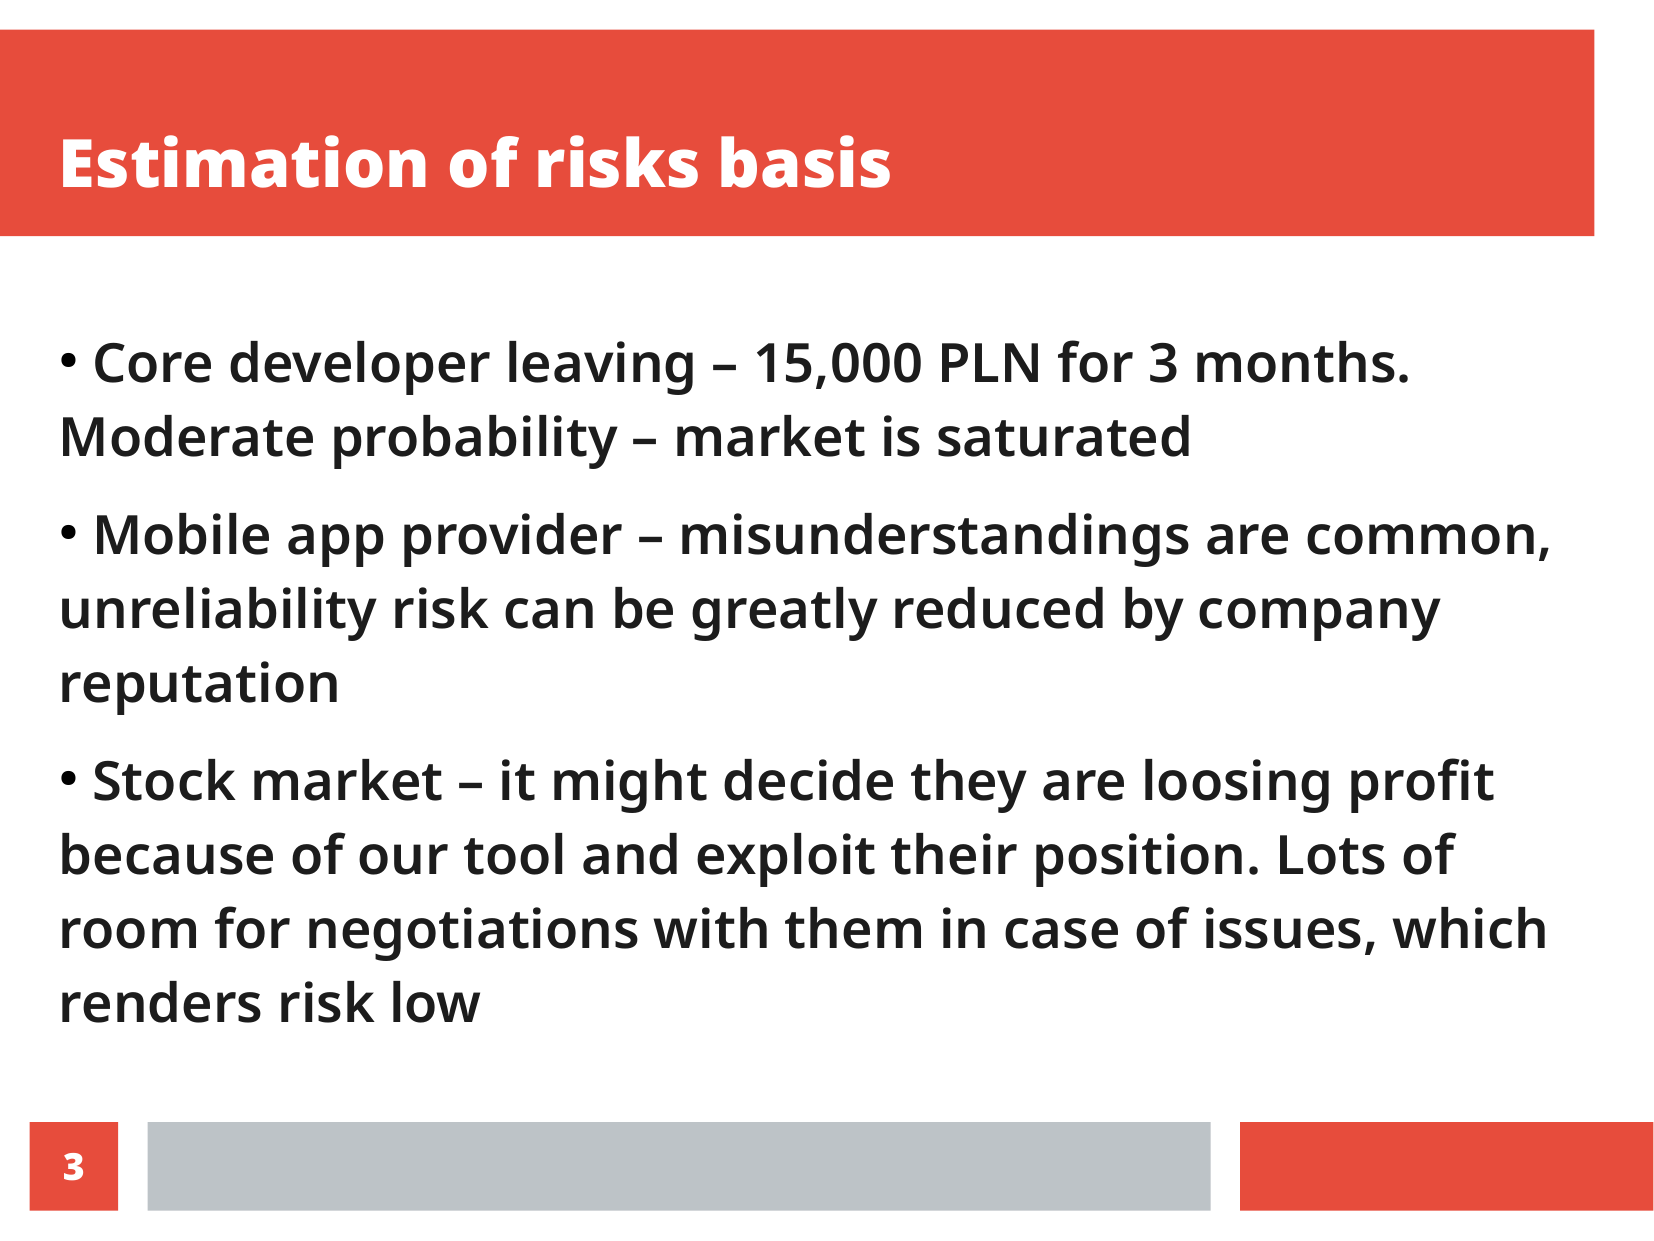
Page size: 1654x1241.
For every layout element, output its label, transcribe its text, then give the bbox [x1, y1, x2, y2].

title Estimation of risks basis [59, 59, 1595, 207]
list Core developer leaving – 15,000 PLN for 3 months. Moderate probability – market is saturated Mobile app provider – misunderstandings are common, unreliability risk can be greatly reduced by company reputation Stock market – it might decide they are loosing profit because of our tool and exploit their position. Lots of room for negotiations with them in case of issues, which renders risk low [59, 324, 1565, 1093]
